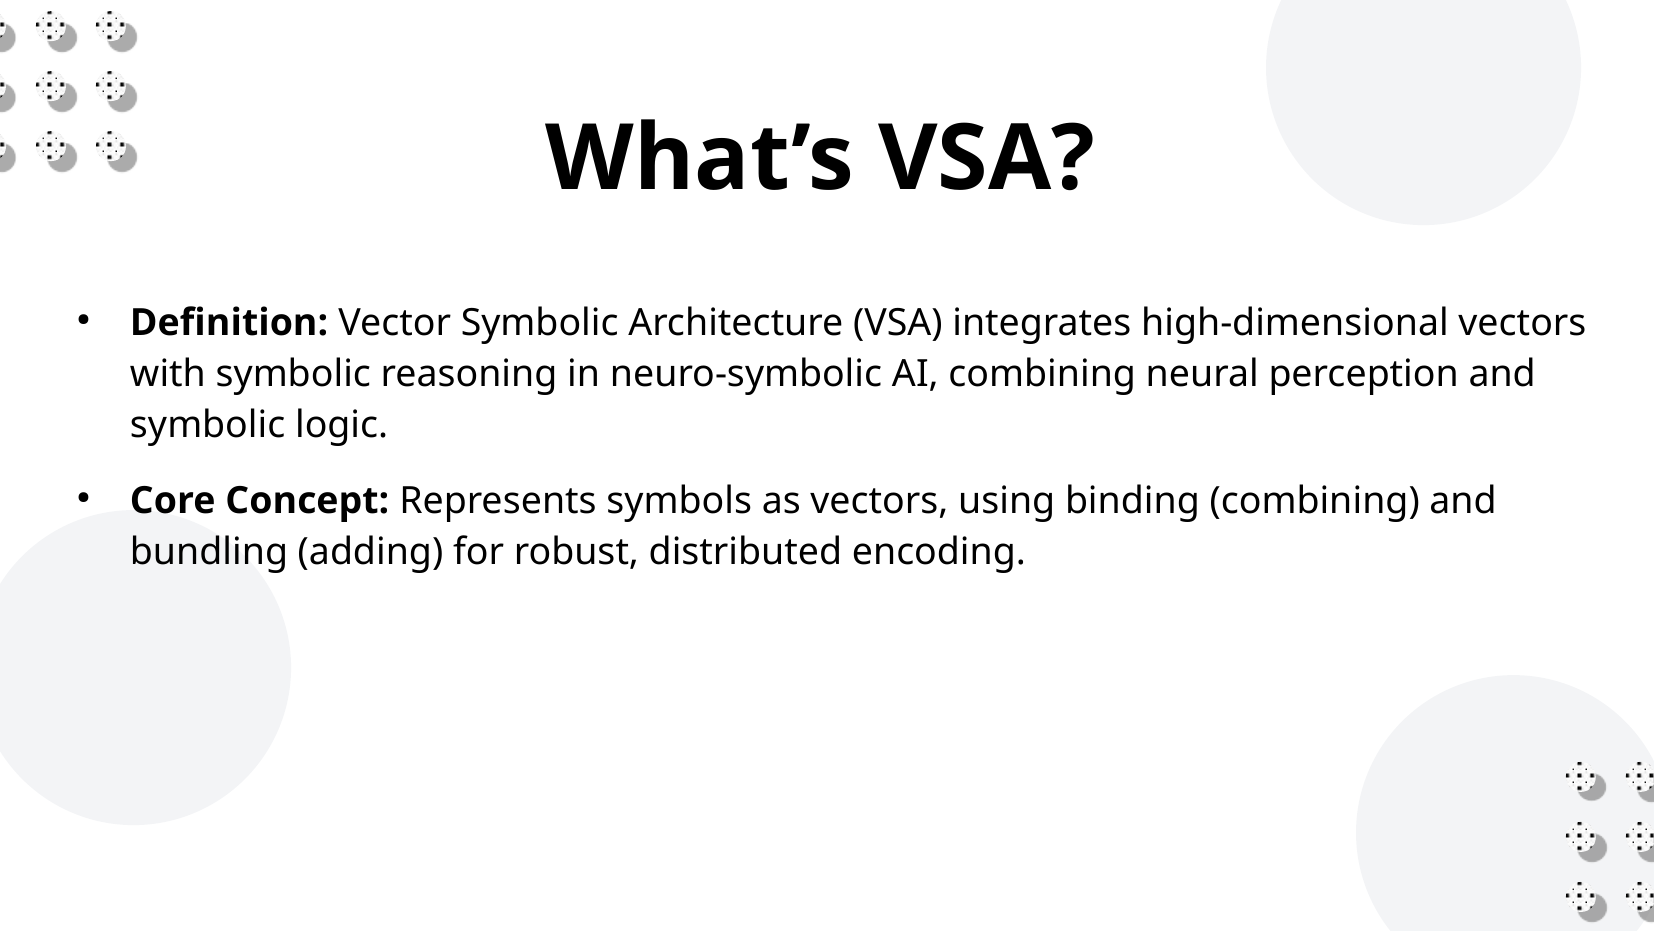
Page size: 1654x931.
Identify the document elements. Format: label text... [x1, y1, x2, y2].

picture [35, 11, 66, 42]
picture [1625, 821, 1654, 852]
picture [0, 74, 6, 99]
picture [0, 14, 6, 39]
picture [0, 134, 7, 159]
list Definition: Vector Symbolic Architecture (VSA) integrates high-dimensional vectors with symbolic reasoning in neuro-symbolic AI, combining neural perception and symbolic logic. Core Concept: Represents symbols as vectors, using binding (combining) and bundling (adding) for robust, distributed encoding. [76, 295, 1625, 931]
picture [35, 131, 67, 162]
title What’s VSA? [76, 76, 1565, 233]
picture [99, 71, 122, 76]
picture [95, 11, 126, 42]
picture [1625, 761, 1654, 792]
picture [1625, 881, 1654, 912]
picture [35, 71, 66, 102]
